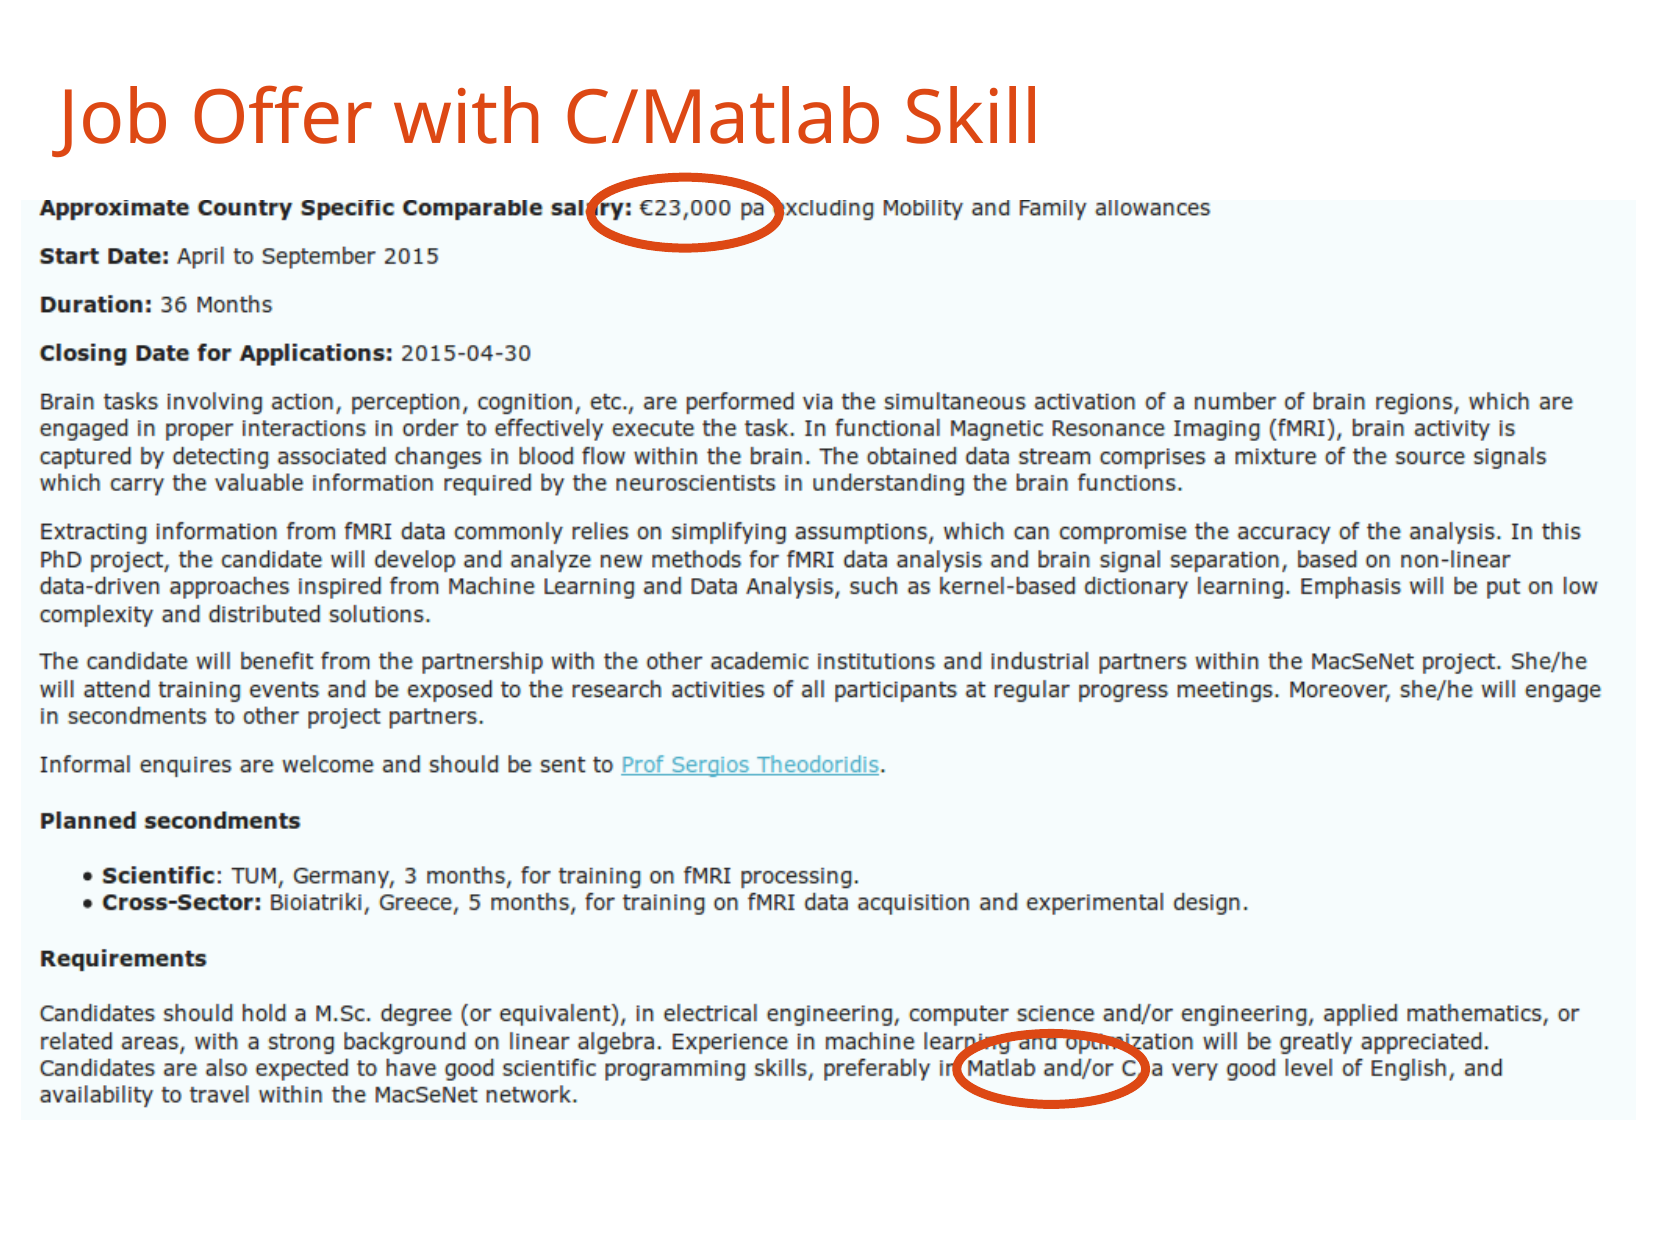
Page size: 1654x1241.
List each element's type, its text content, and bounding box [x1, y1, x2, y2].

picture [21, 200, 1636, 1120]
title Job Offer with C/Matlab Skill [59, 50, 1447, 178]
picture [596, 200, 774, 243]
